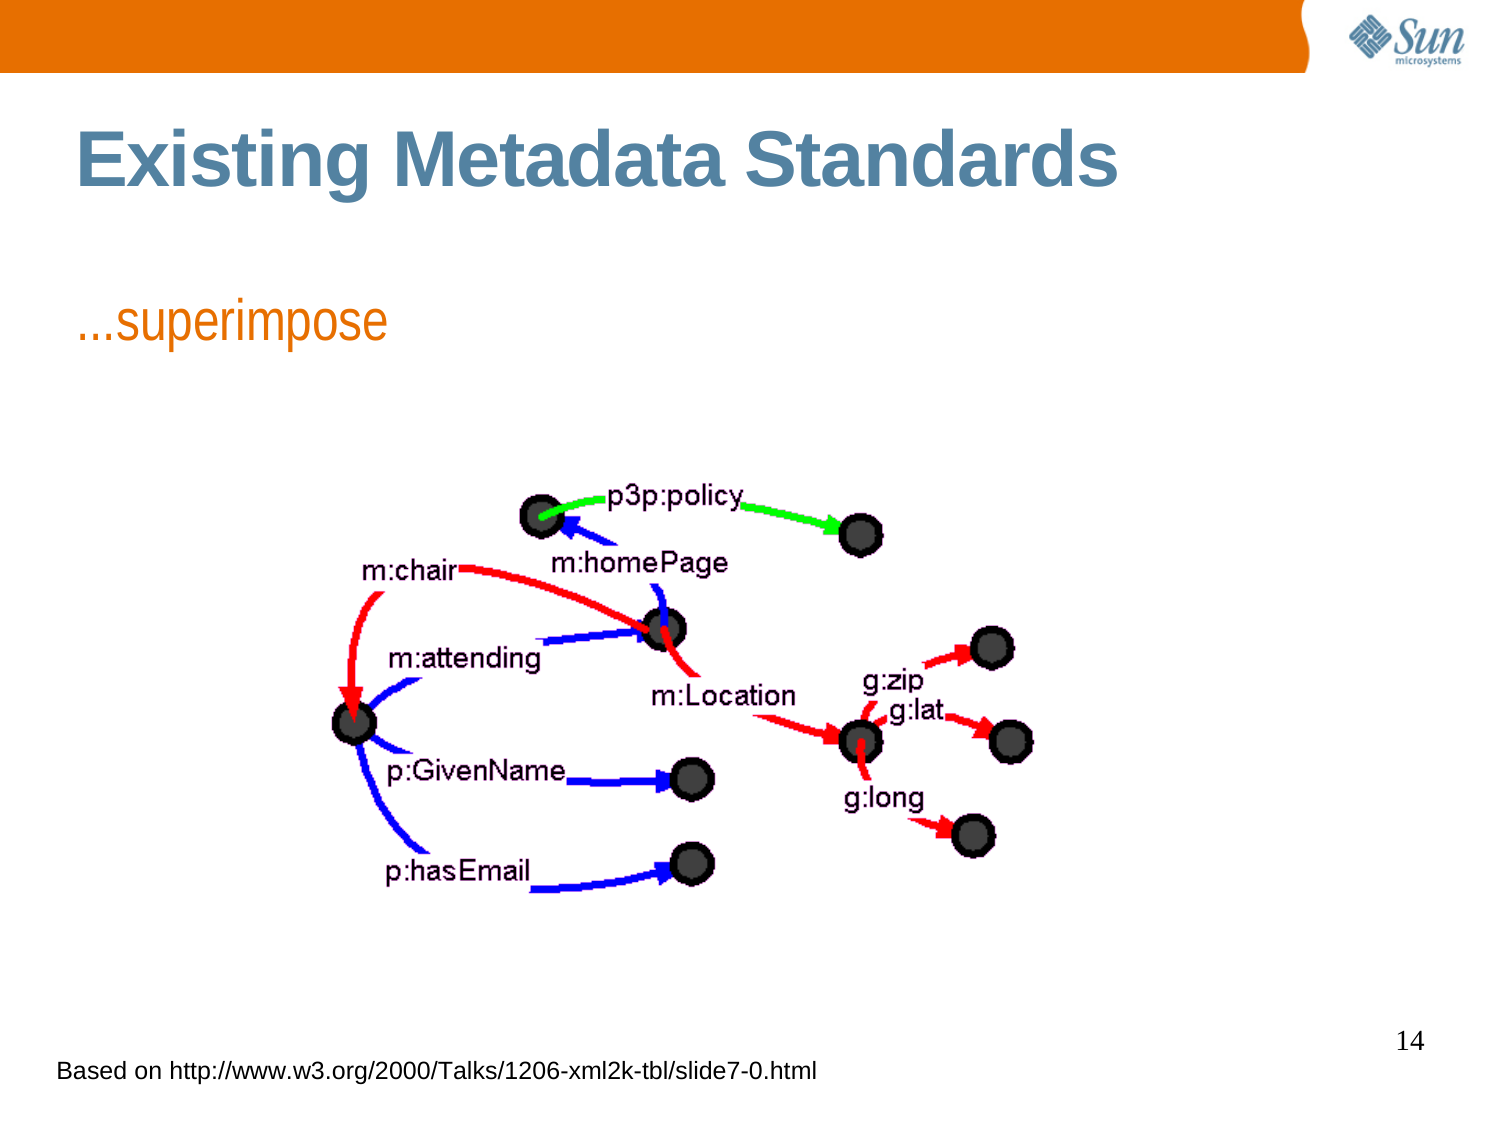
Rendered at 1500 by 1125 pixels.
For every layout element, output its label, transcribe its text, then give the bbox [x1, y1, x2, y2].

text_box Based on http://www.w3.org/2000/Talks/1206-xml2k-tbl/slide7-0.html [56, 1060, 812, 1089]
title Existing Metadata Standards [75, 123, 1437, 227]
text_box ...superimpose [76, 295, 1344, 364]
picture [0, 0, 1500, 73]
picture [318, 471, 1047, 906]
